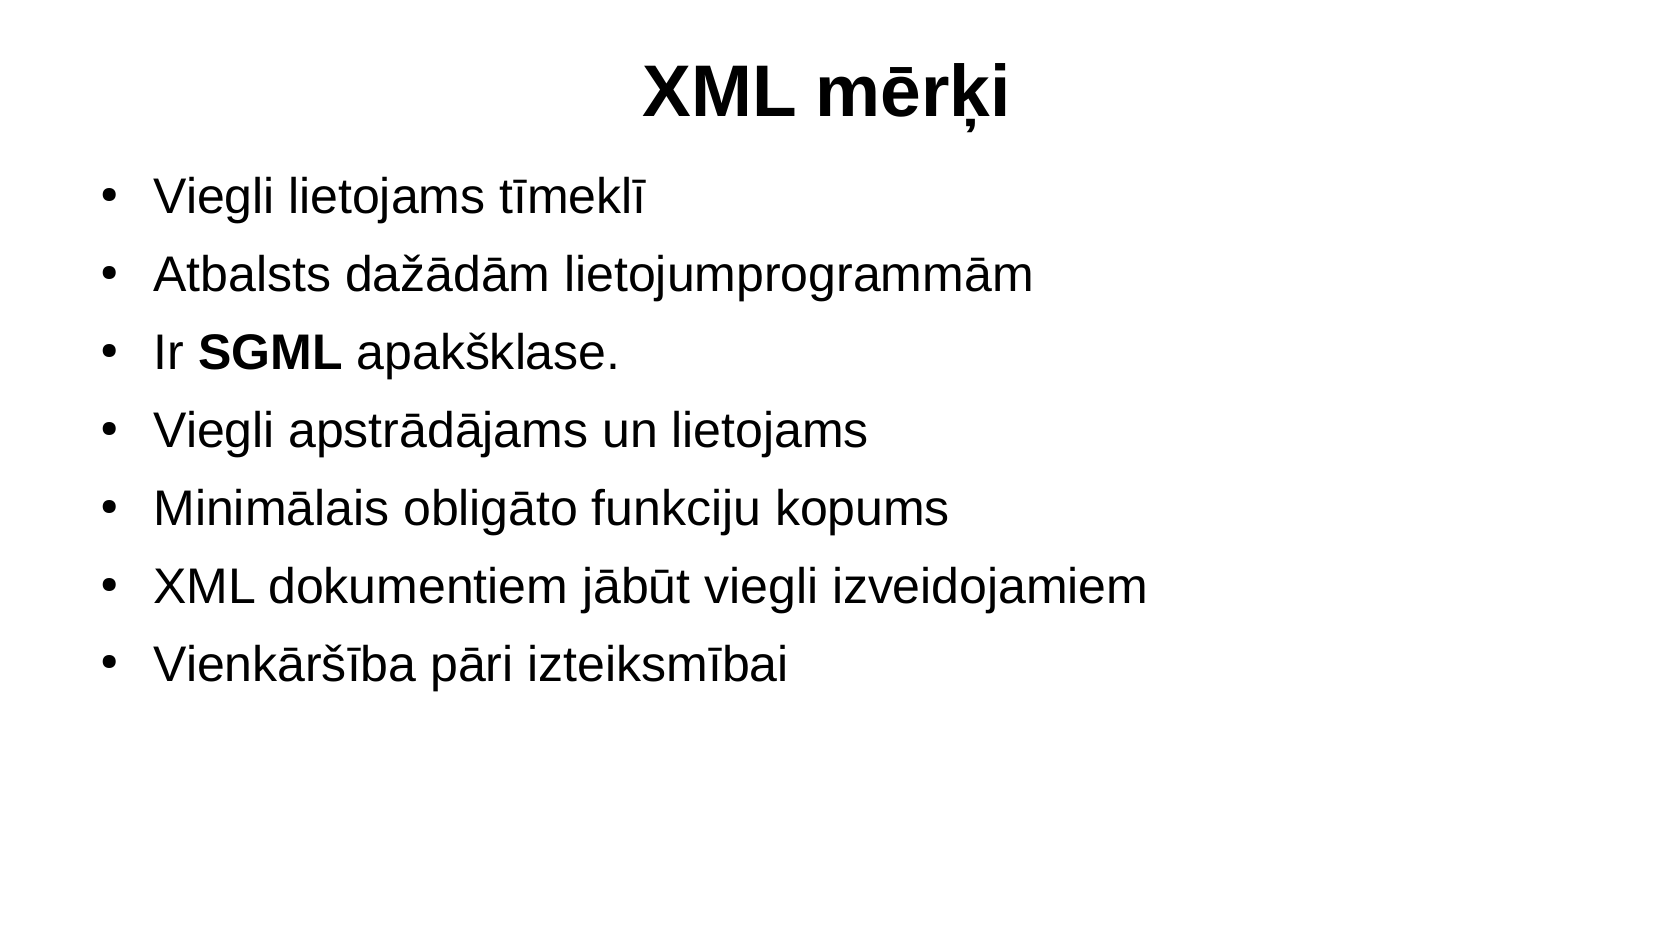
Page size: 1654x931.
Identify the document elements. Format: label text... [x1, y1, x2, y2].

list Viegli lietojams tīmeklī Atbalsts dažādām lietojumprogrammām Ir SGML apakšklase. Viegli apstrādājams un lietojams Minimālais obligāto funkciju kopums XML dokumentiem jābūt viegli izveidojamiem Vienkāršība pāri izteiksmībai [82, 168, 1538, 889]
title XML mērķi [82, 37, 1571, 147]
